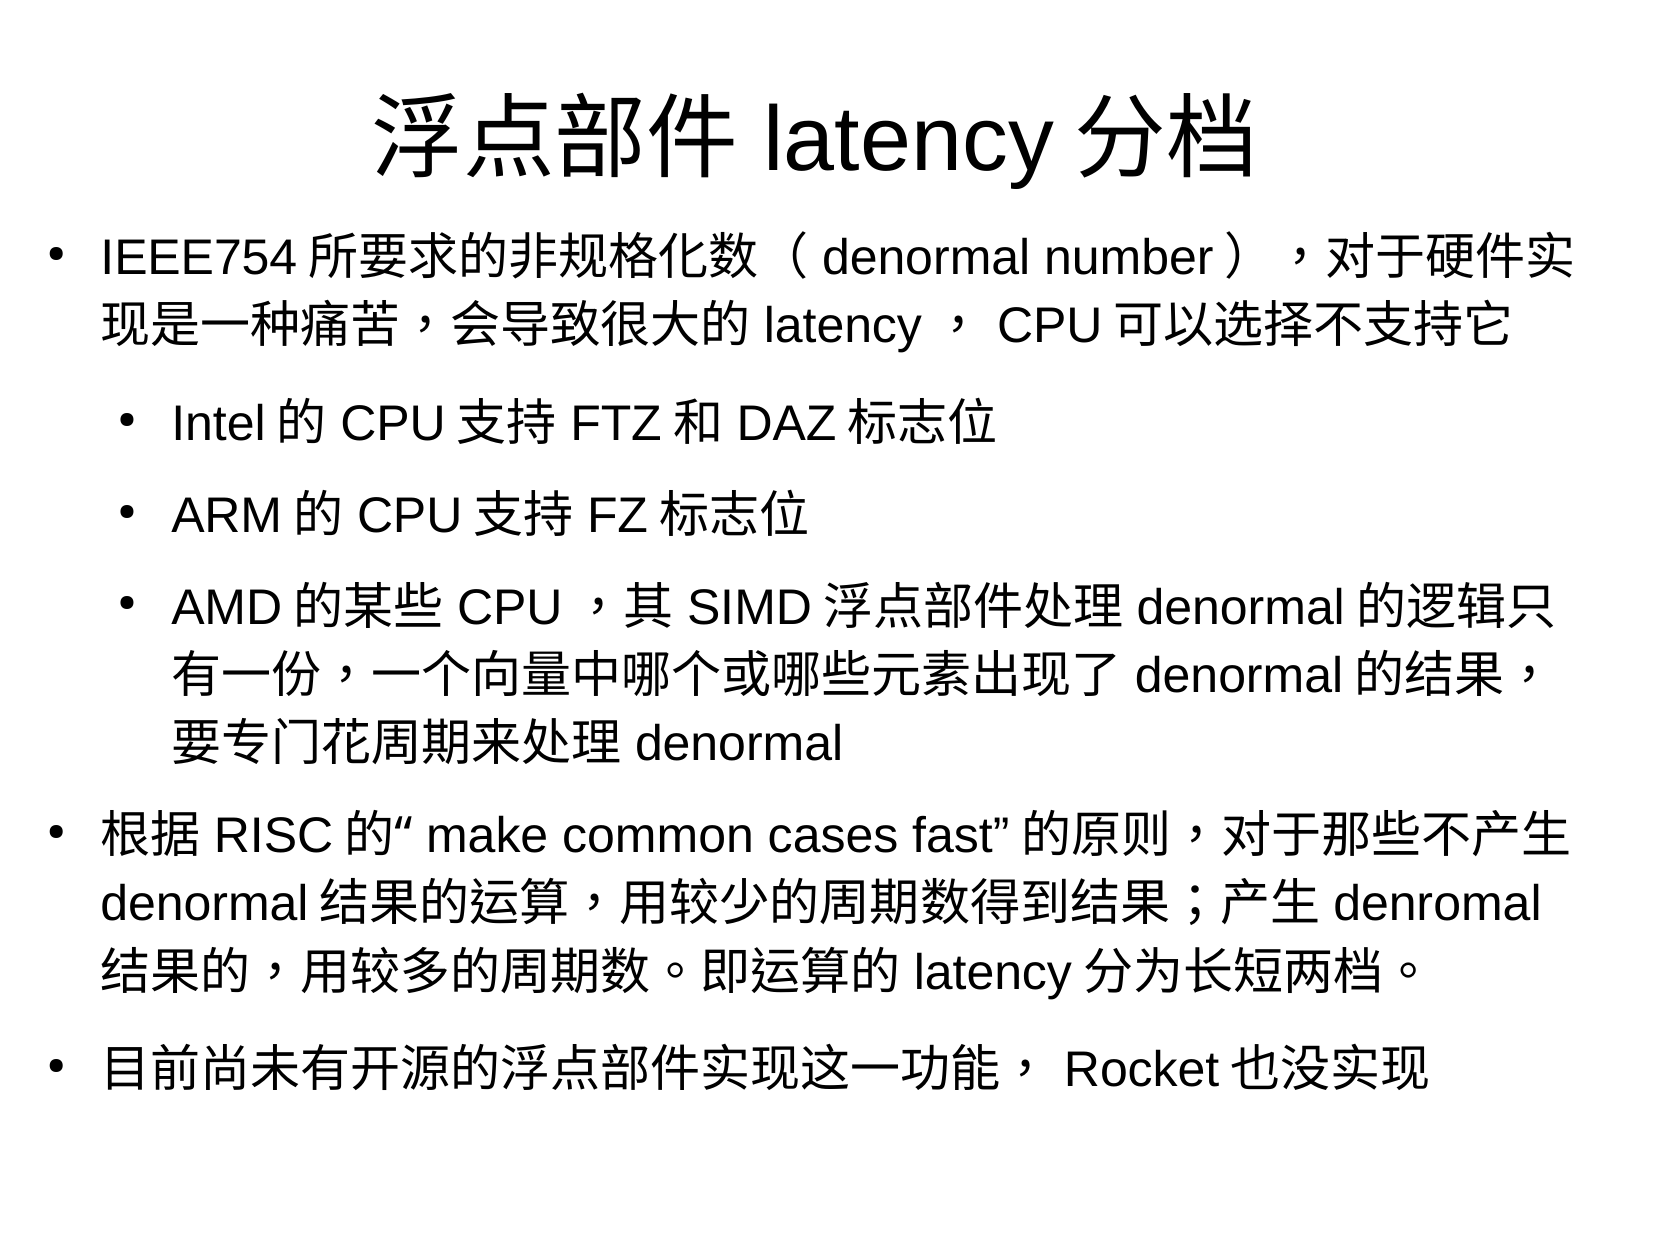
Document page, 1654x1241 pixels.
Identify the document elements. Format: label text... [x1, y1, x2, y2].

list IEEE754所要求的非规格化数（denormal number），对于硬件实现是一种痛苦，会导致很大的latency，CPU可以选择不支持它 Intel的CPU支持FTZ和DAZ标志位 ARM的CPU支持FZ标志位 AMD的某些CPU，其SIMD浮点部件处理denormal的逻辑只有一份，一个向量中哪个或哪些元素出现了denormal的结果，要专门花周期来处理denormal 根据RISC的“make common cases fast”的原则，对于那些不产生denormal结果的运算，用较少的周期数得到结果；产生denromal结果的，用较多的周期数。即运算的latency分为长短两档。 目前尚未有开源的浮点部件实现这一功能，Rocket也没实现 [29, 220, 1595, 1093]
title 浮点部件latency分档 [70, 31, 1559, 220]
